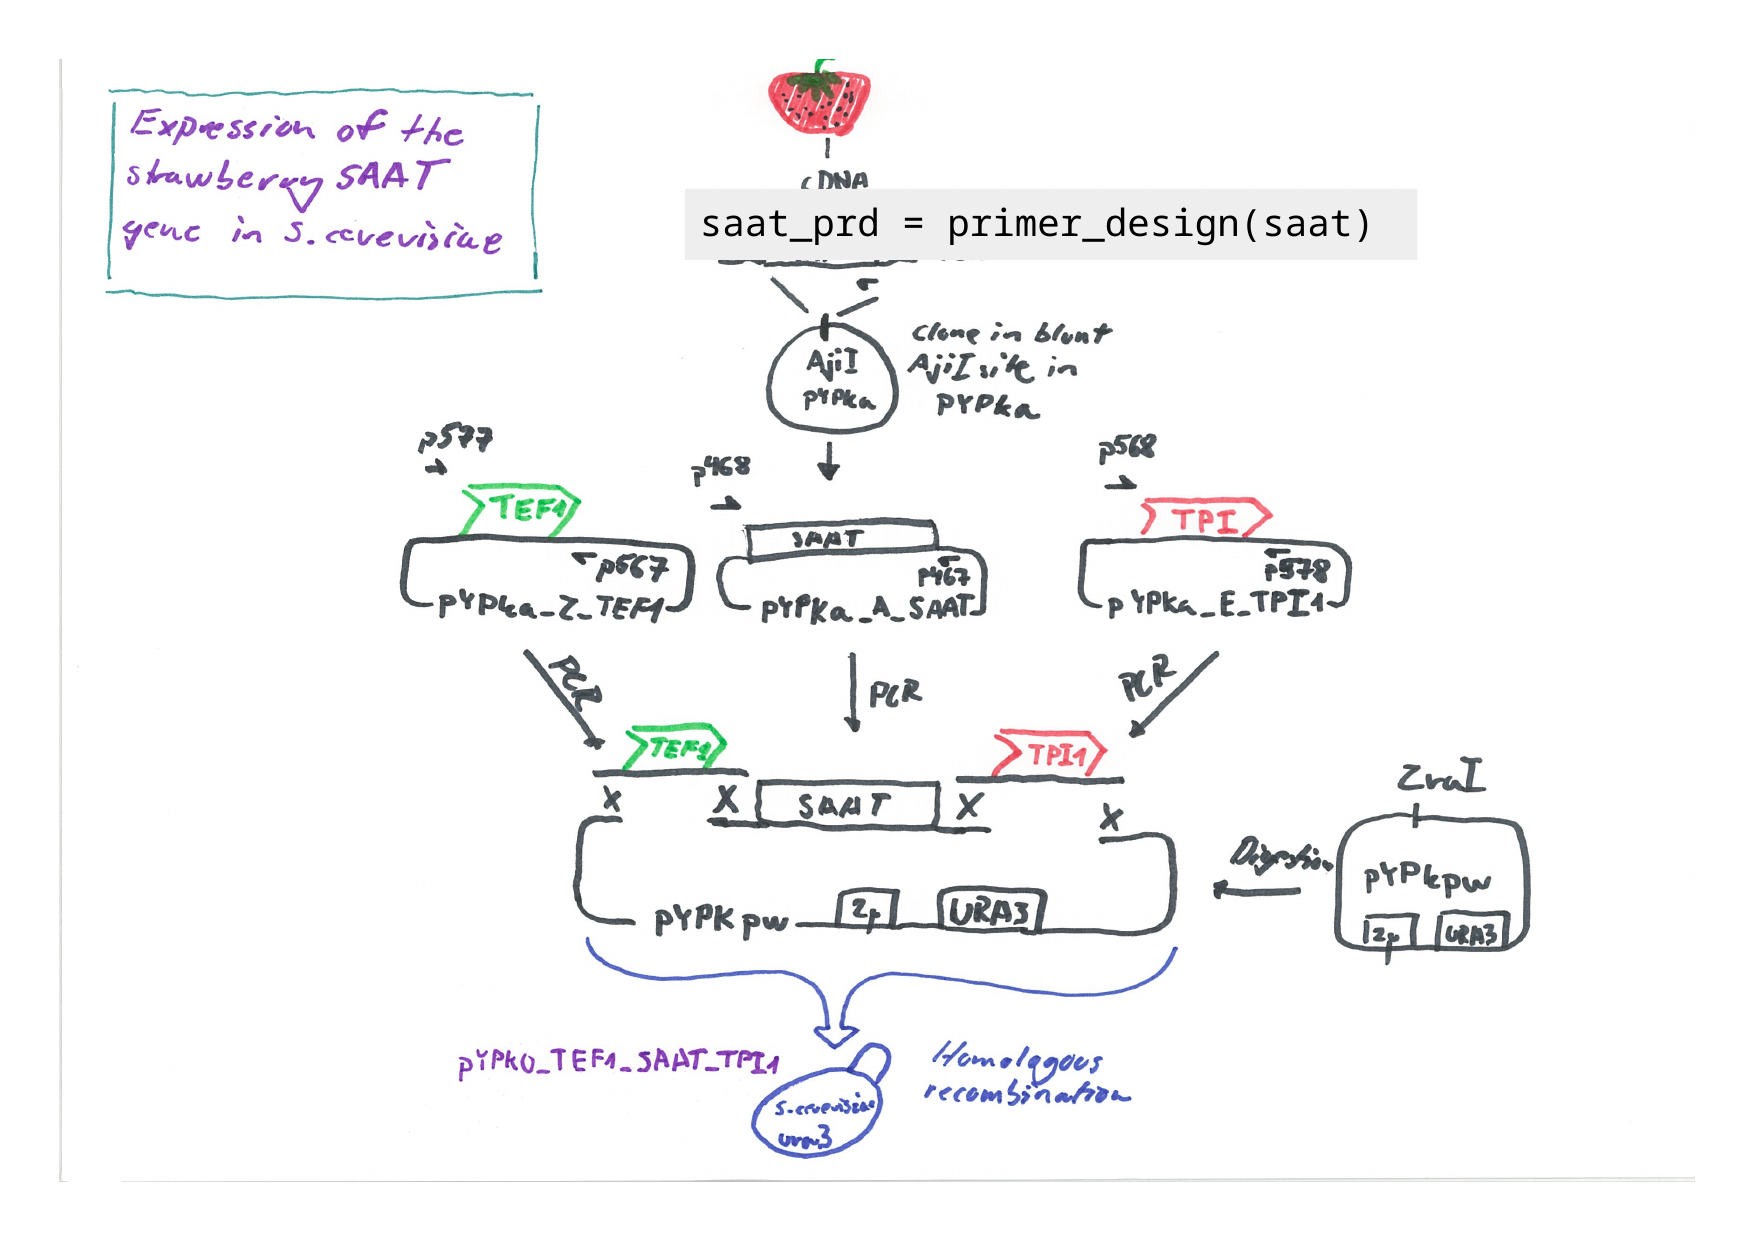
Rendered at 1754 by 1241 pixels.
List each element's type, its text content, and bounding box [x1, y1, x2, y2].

picture [59, 59, 1695, 1182]
text_box saat_prd = primer_design(saat) [685, 188, 1418, 260]
